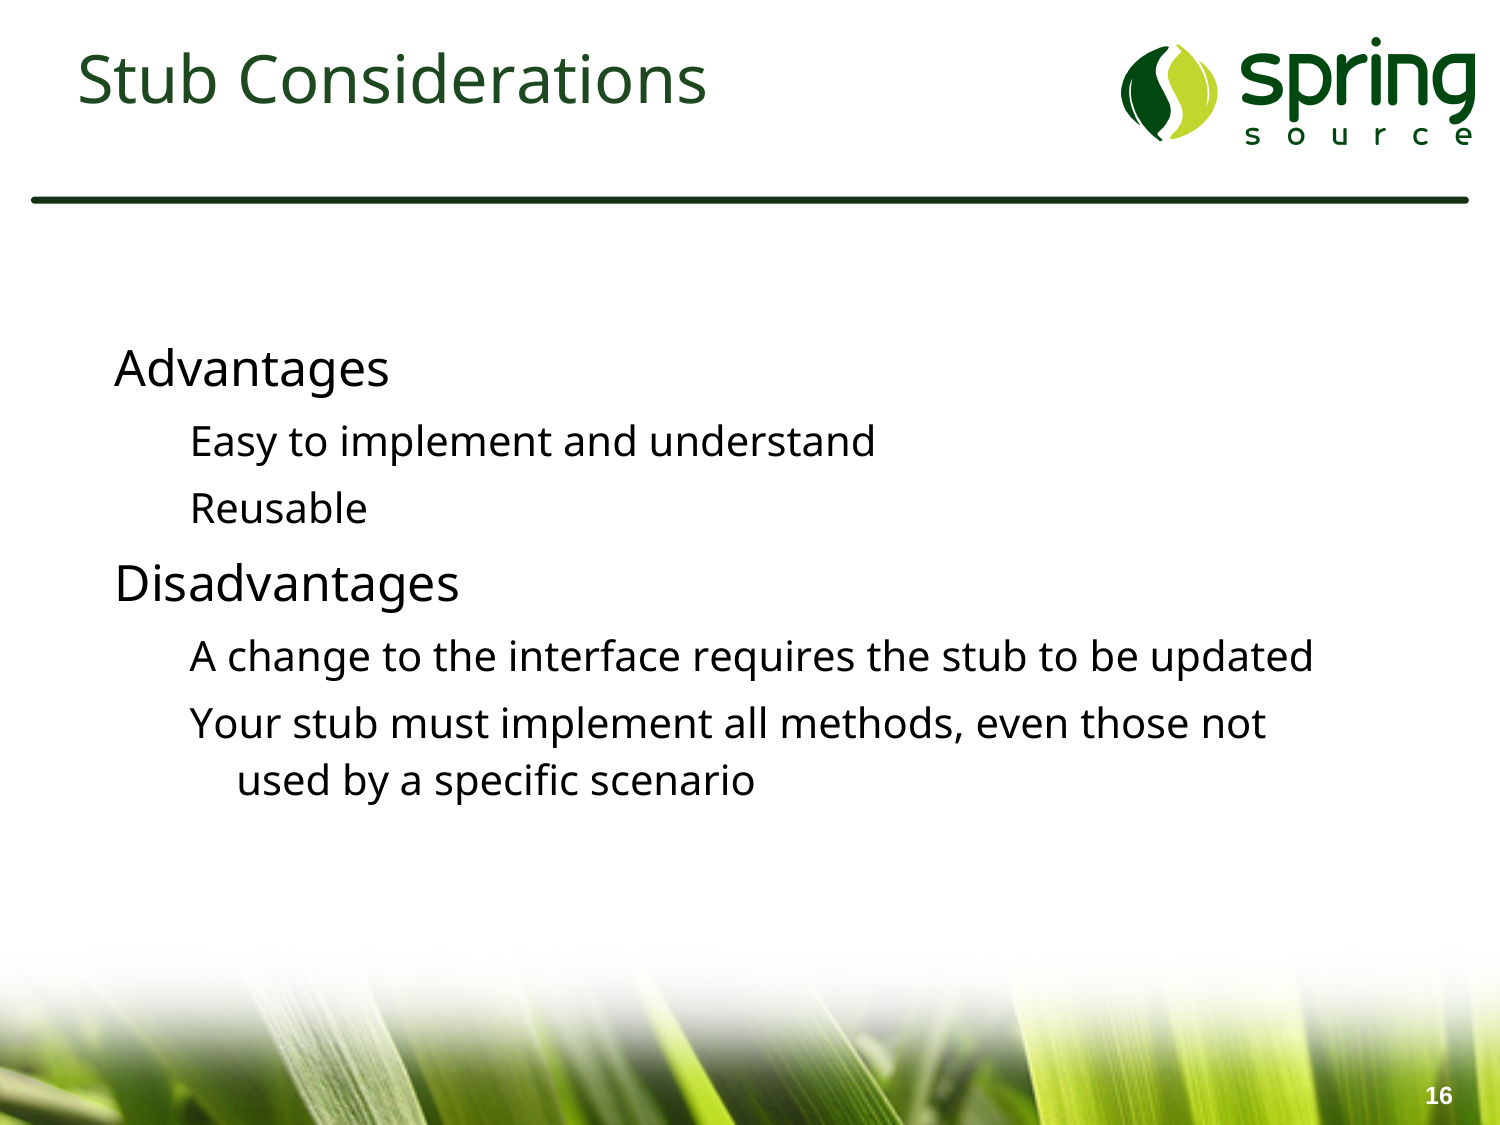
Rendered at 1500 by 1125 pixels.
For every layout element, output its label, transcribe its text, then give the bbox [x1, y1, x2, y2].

list Advantages Easy to implement and understand Reusable Disadvantages A change to the interface requires the stub to be updated Your stub must implement all methods, even those not used by a specific scenario [99, 324, 1376, 1001]
picture [0, 944, 1500, 1125]
picture [1338, 37, 1475, 145]
title Stub Considerations [62, 24, 1338, 213]
